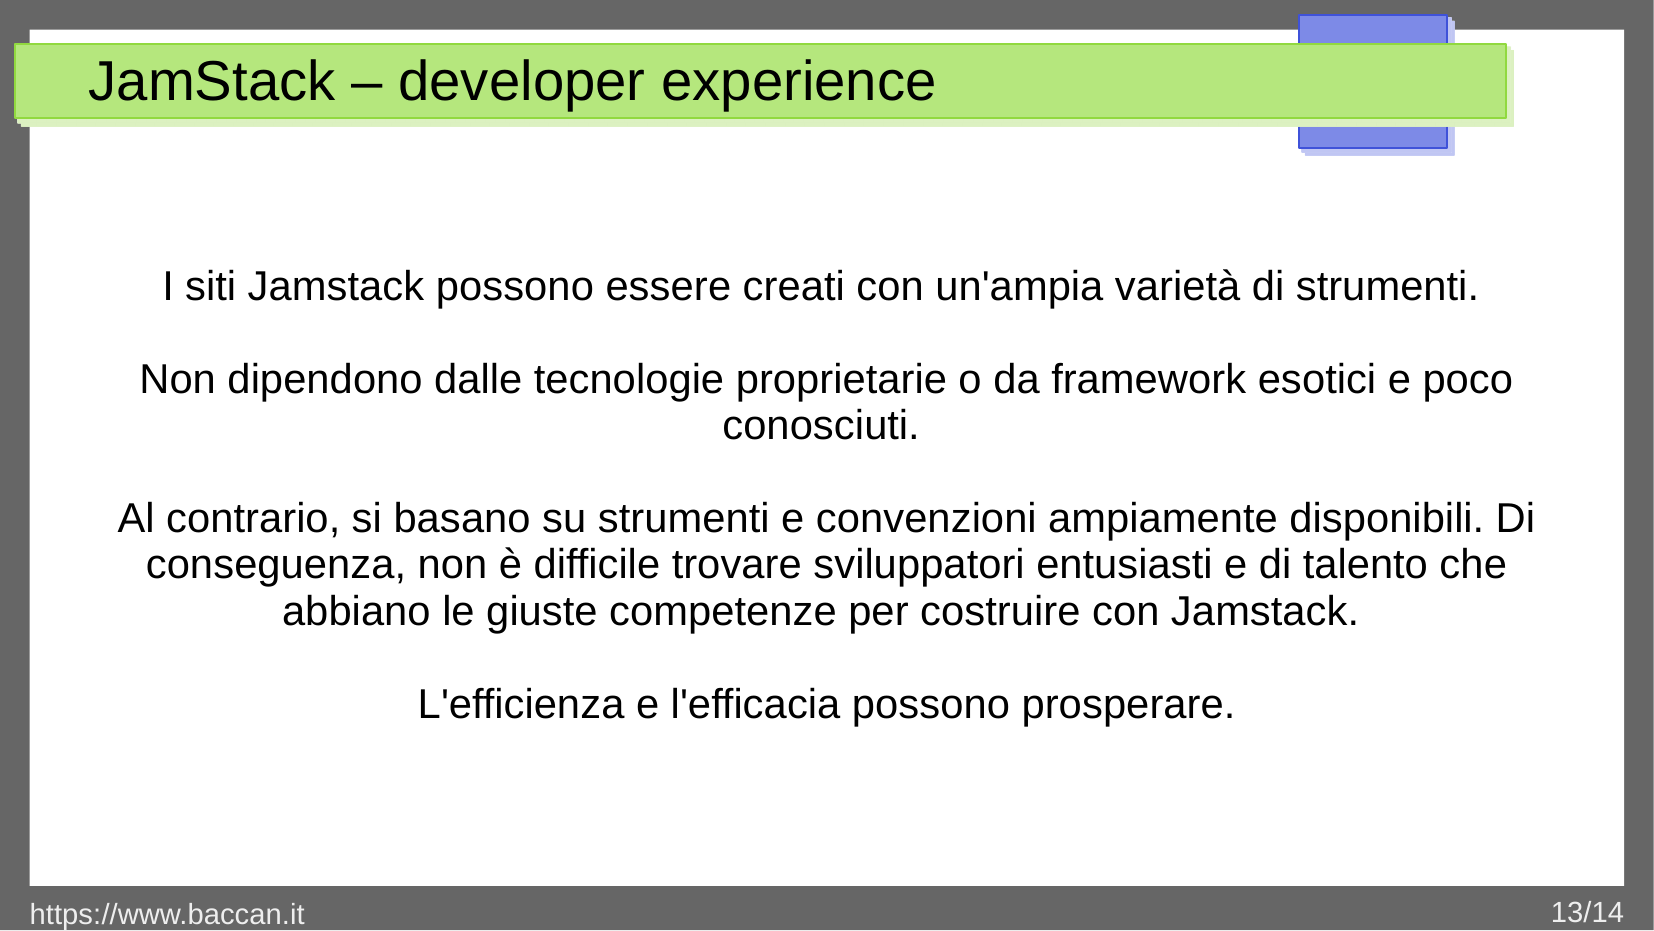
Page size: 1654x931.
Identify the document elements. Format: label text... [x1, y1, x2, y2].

title JamStack – developer experience [88, 44, 1506, 119]
text_box I siti Jamstack possono essere creati con un'ampia varietà di strumenti. Non dipendono dalle tecnologie proprietarie o da framework esotici e poco conosciuti. Al contrario, si basano su strumenti e convenzioni ampiamente disponibili. Di conseguenza, non è difficile trovare sviluppatori entusiasti e di talento che abbiano le giuste competenze per costruire con Jamstack. L'efficienza e l'efficacia possono prosperare. [88, 169, 1565, 821]
